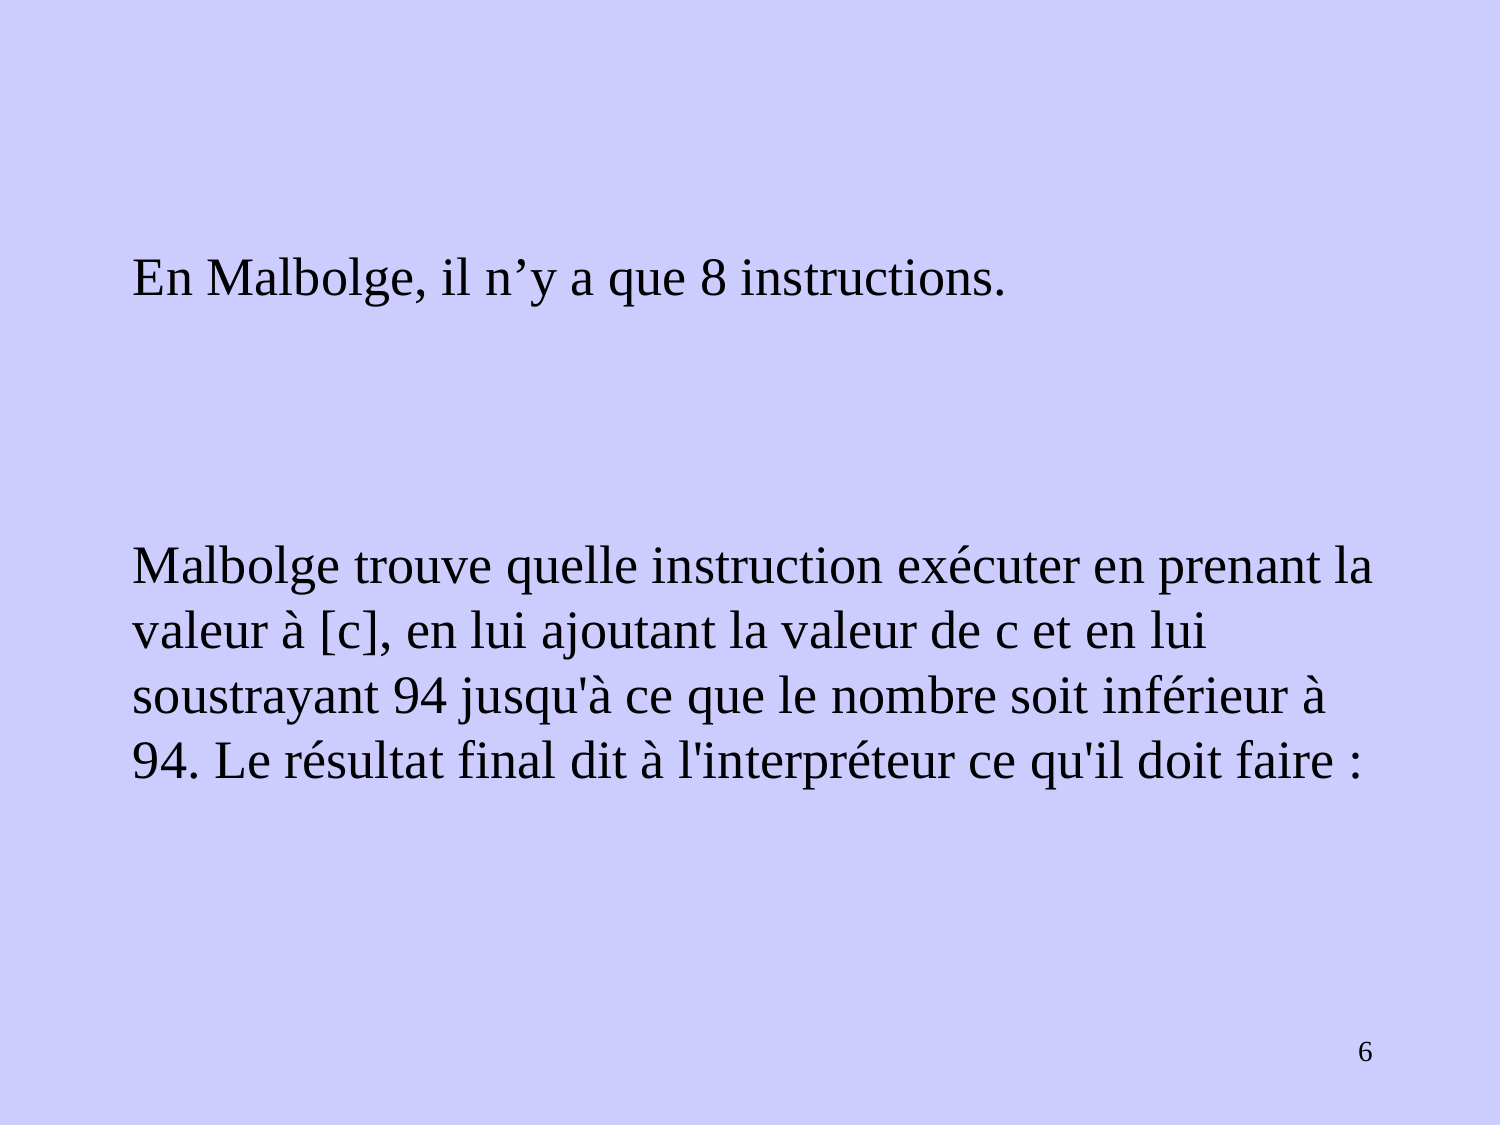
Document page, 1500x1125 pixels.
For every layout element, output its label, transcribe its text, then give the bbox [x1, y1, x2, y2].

text_box 6 [1074, 1025, 1388, 1101]
text_box En Malbolge, il n’y a que 8 instructions. Malbolge trouve quelle instruction exécuter en prenant la valeur à [c], en lui ajoutant la valeur de c et en lui soustrayant 94 jusqu'à ce que le nombre soit inférieur à 94. Le résultat final dit à l'interpréteur ce qu'il doit faire : [118, 233, 1418, 798]
